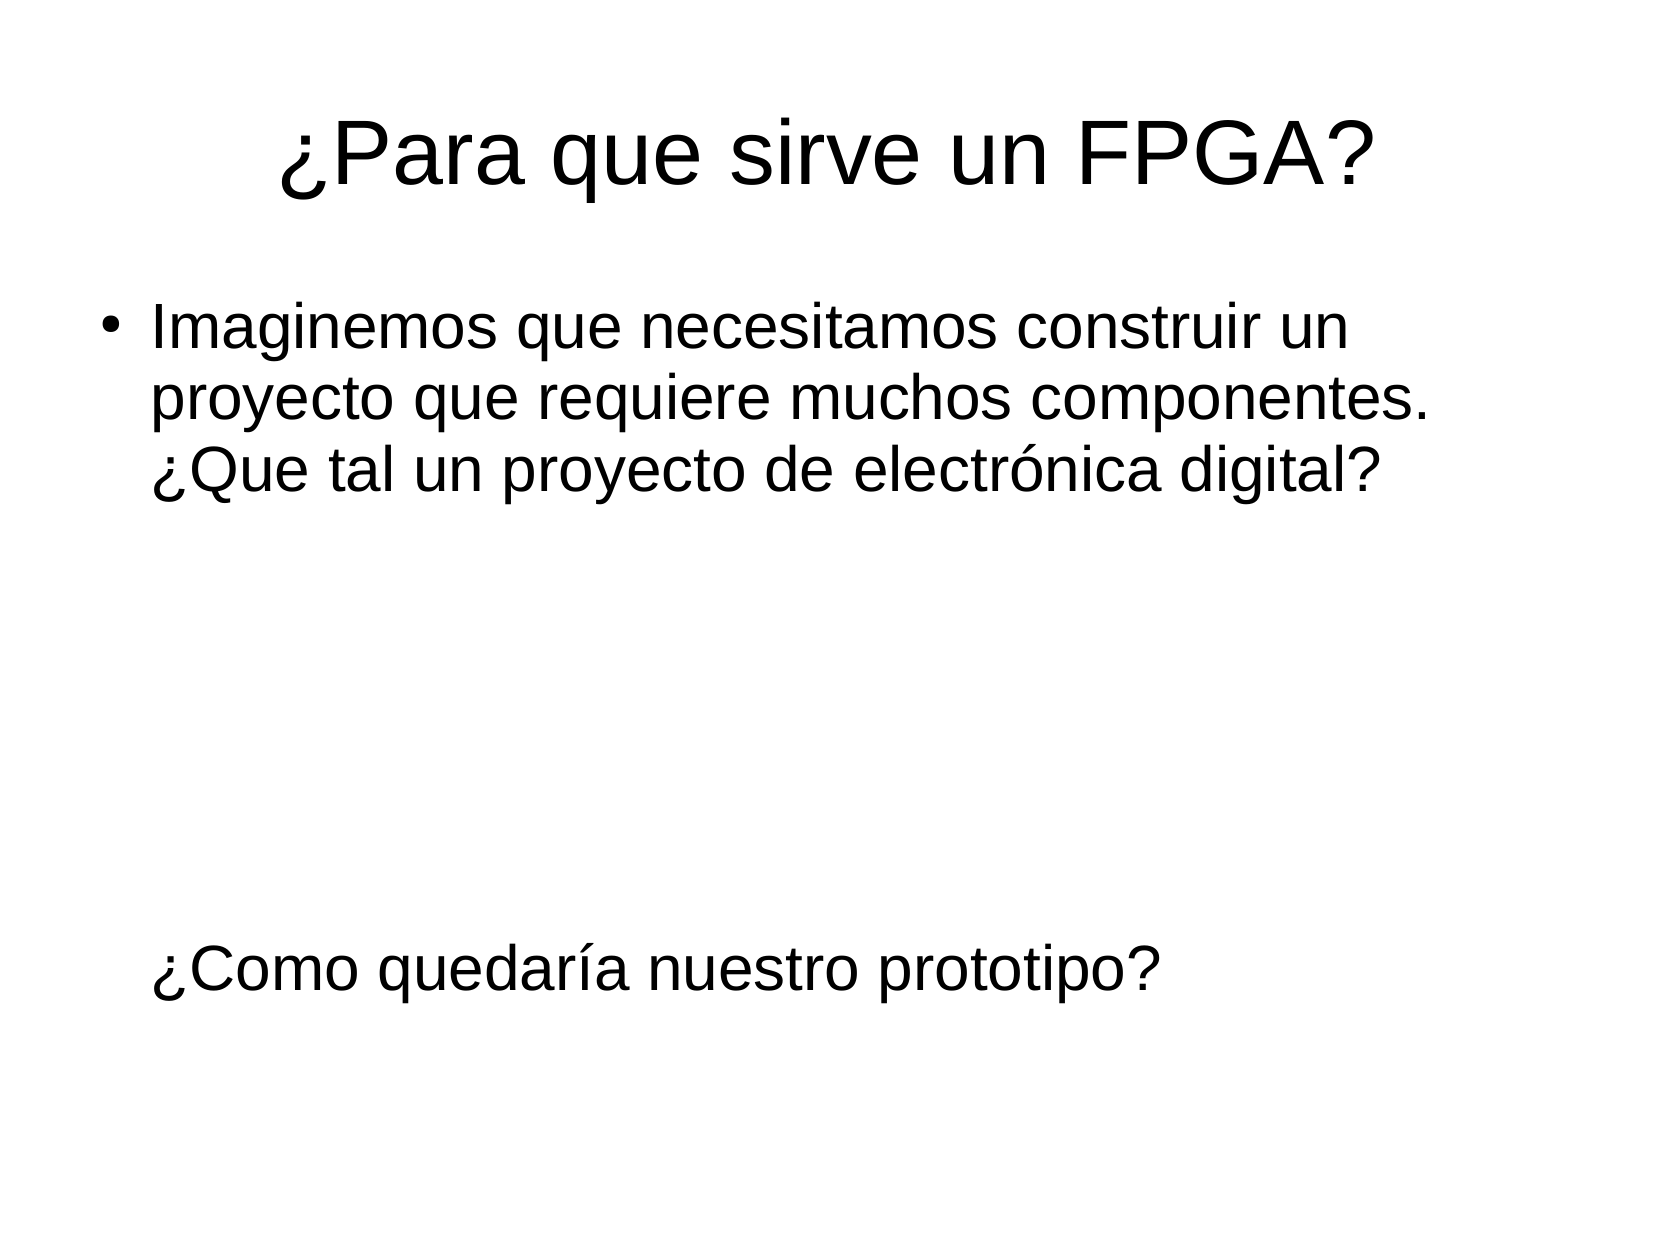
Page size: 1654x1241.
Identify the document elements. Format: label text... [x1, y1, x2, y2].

list Imaginemos que necesitamos construir un proyecto que requiere muchos componentes. ¿Que tal un proyecto de electrónica digital? ¿Como quedaría nuestro prototipo? [82, 290, 1571, 1010]
title ¿Para que sirve un FPGA? [82, 49, 1571, 257]
